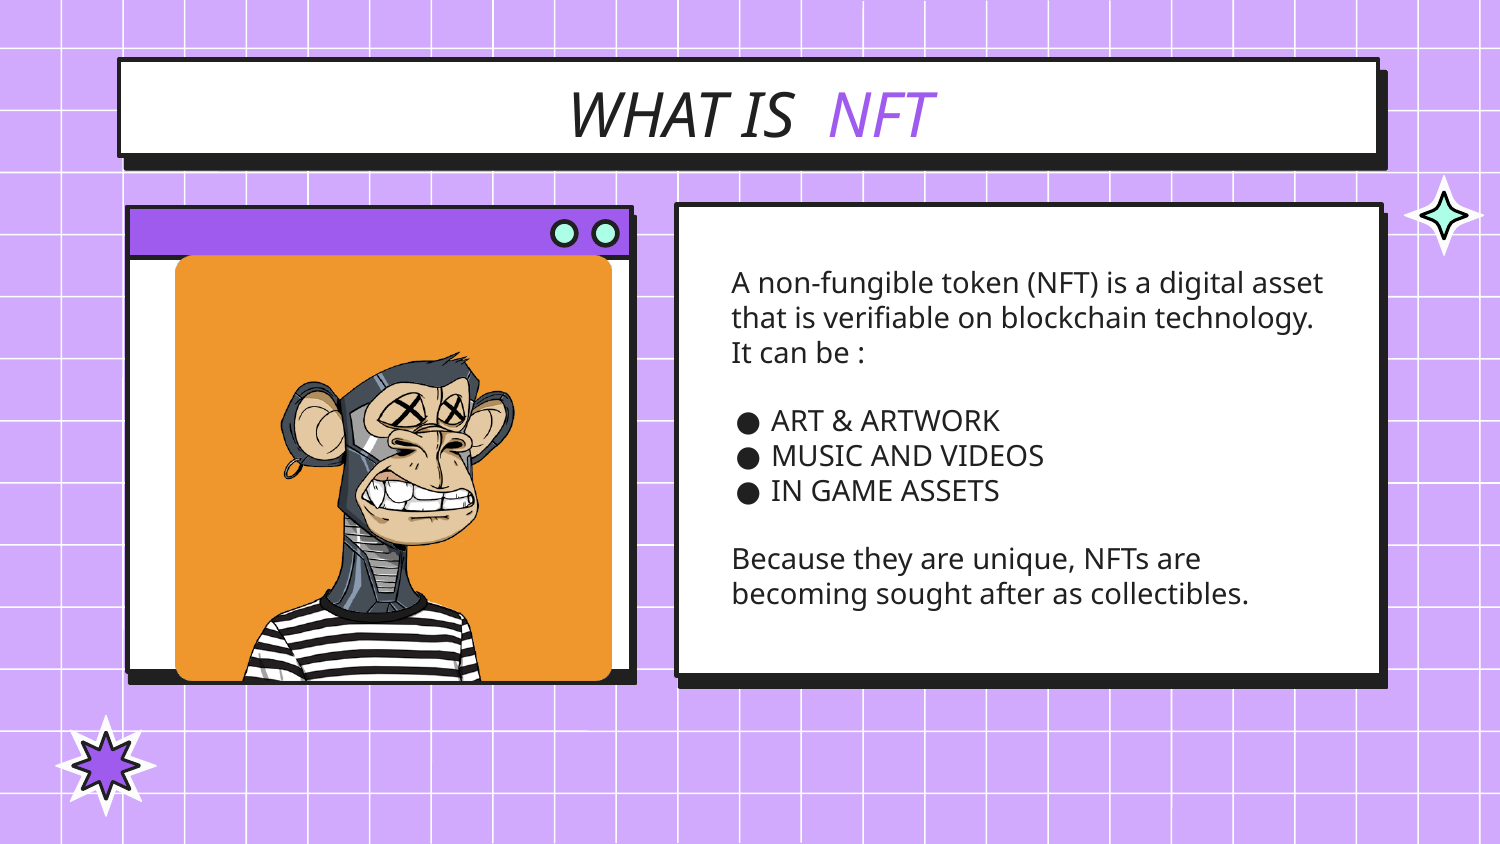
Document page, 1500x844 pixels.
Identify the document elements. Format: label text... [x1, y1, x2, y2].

picture [175, 255, 612, 681]
text_box [1403, 174, 1485, 256]
list A non-fungible token (NFT) is a digital asset that is verifiable on blockchain technology. It can be : ART & ARTWORK MUSIC AND VIDEOS IN GAME ASSETS Because they are unique, NFTs are becoming sought after as collectibles. [716, 249, 1343, 629]
title WHAT IS NFT [118, 60, 1382, 155]
text_box [55, 714, 157, 817]
text_box [127, 206, 632, 672]
